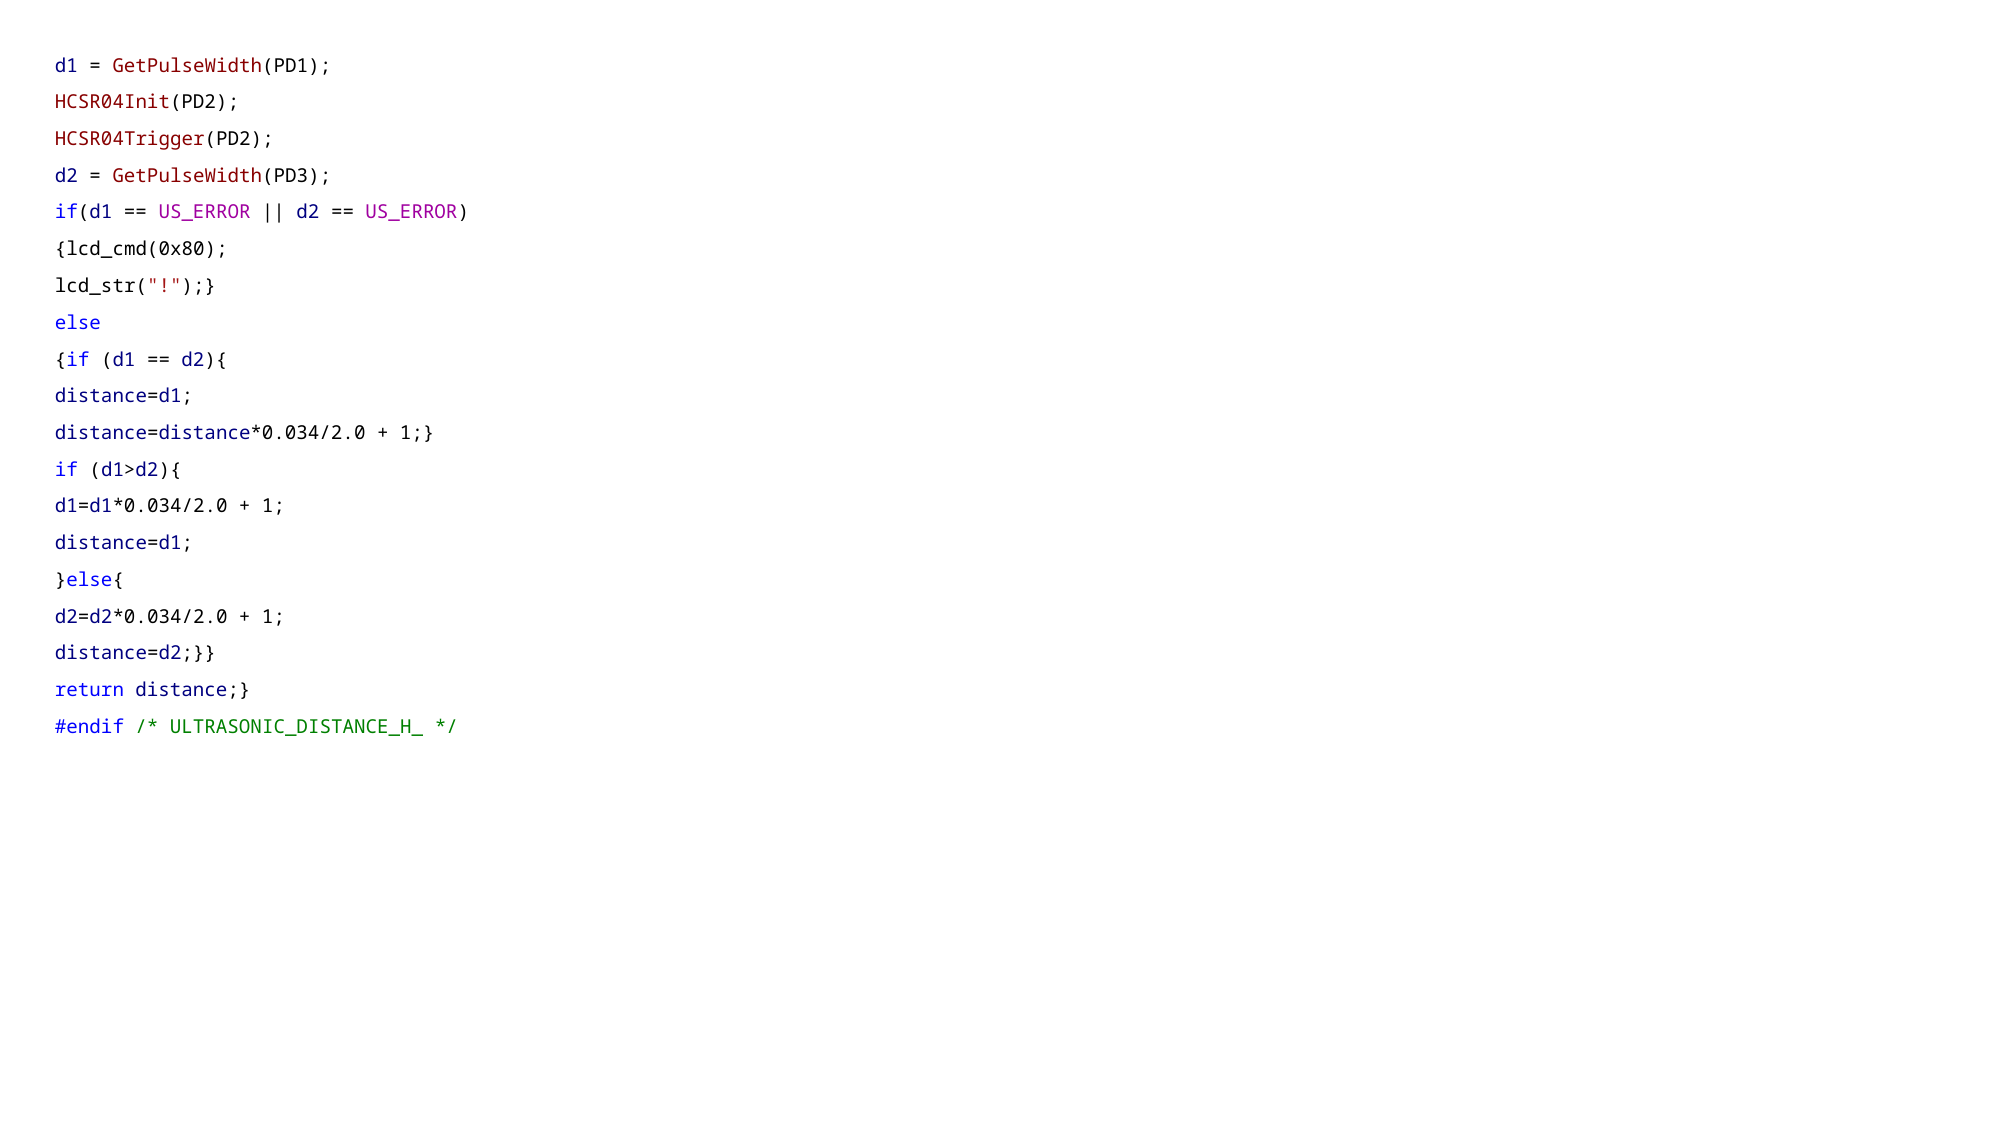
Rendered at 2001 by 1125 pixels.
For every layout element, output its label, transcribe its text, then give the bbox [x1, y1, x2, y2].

list d1 = GetPulseWidth(PD1); HCSR04Init(PD2); HCSR04Trigger(PD2); d2 = GetPulseWidth(PD3); if(d1 == US_ERROR || d2 == US_ERROR) {lcd_cmd(0x80); lcd_str("!");} else {if (d1 == d2){ distance=d1; distance=distance*0.034/2.0 + 1;} if (d1>d2){ d1=d1*0.034/2.0 + 1; distance=d1; }else{ d2=d2*0.034/2.0 + 1; distance=d2;}} return distance;} #endif /* ULTRASONIC_DISTANCE_H_ */ [39, 9, 1795, 753]
